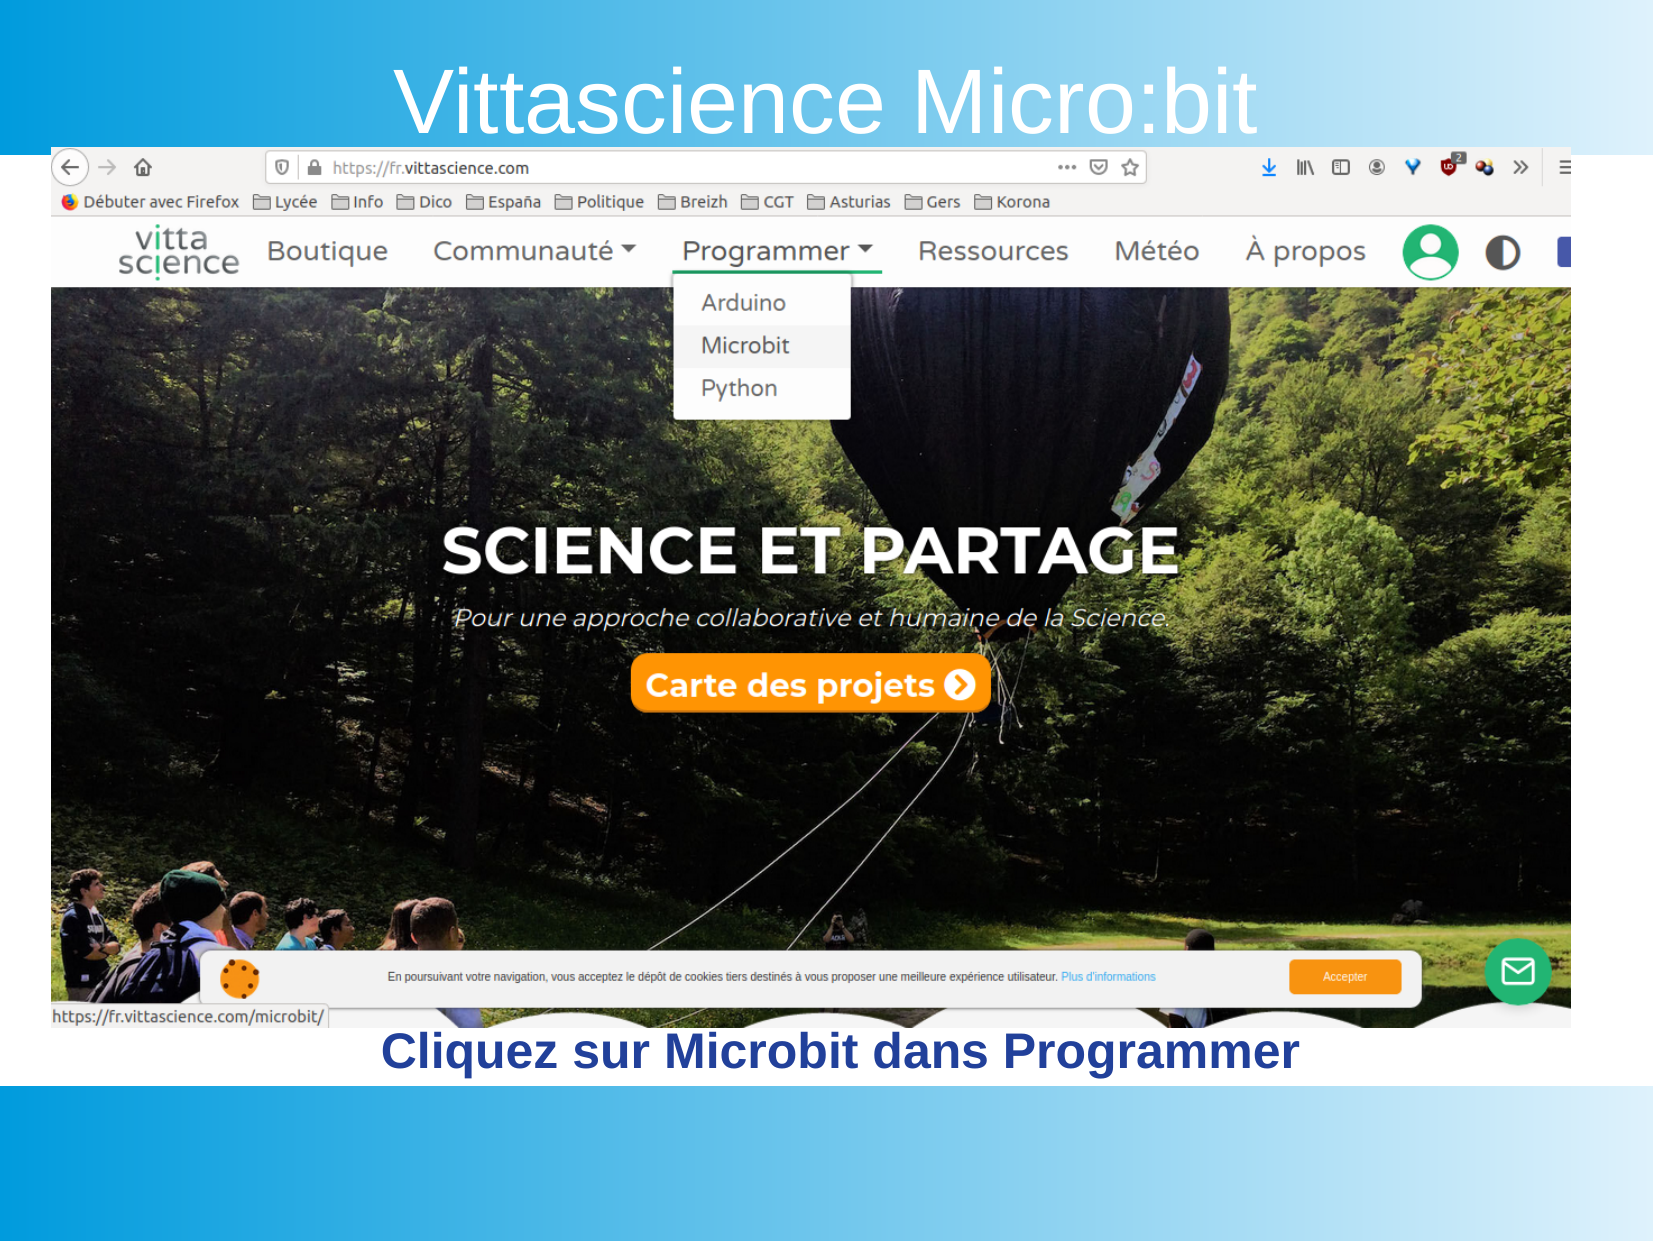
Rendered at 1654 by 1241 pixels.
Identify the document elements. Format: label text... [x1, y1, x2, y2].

title Vittascience Micro:bit [82, 49, 1571, 147]
text_box Cliquez sur Microbit dans Programmer [366, 1028, 1335, 1099]
picture [51, 147, 1571, 1028]
